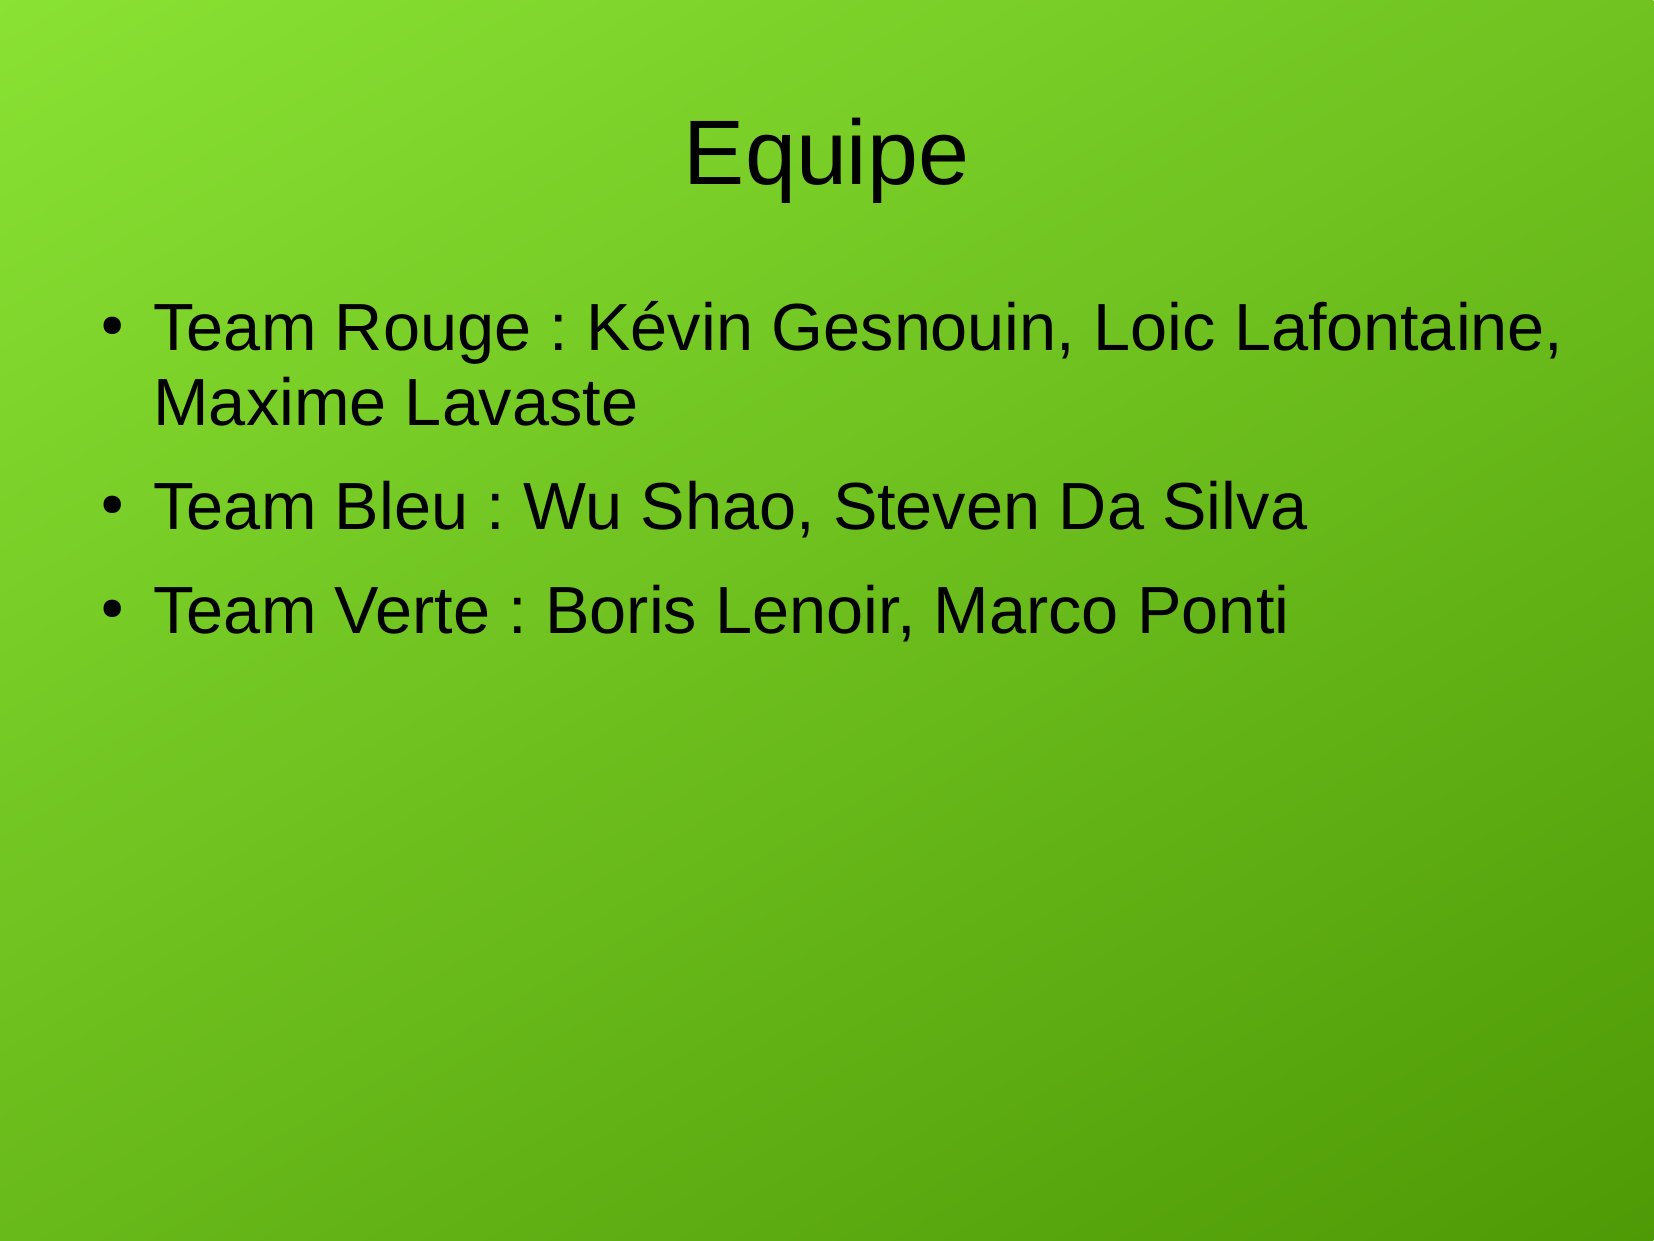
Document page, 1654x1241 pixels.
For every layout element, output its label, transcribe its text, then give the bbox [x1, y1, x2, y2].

list Team Rouge : Kévin Gesnouin, Loic Lafontaine, Maxime Lavaste Team Bleu : Wu Shao, Steven Da Silva Team Verte : Boris Lenoir, Marco Ponti [82, 290, 1571, 1010]
title Equipe [82, 49, 1571, 257]
